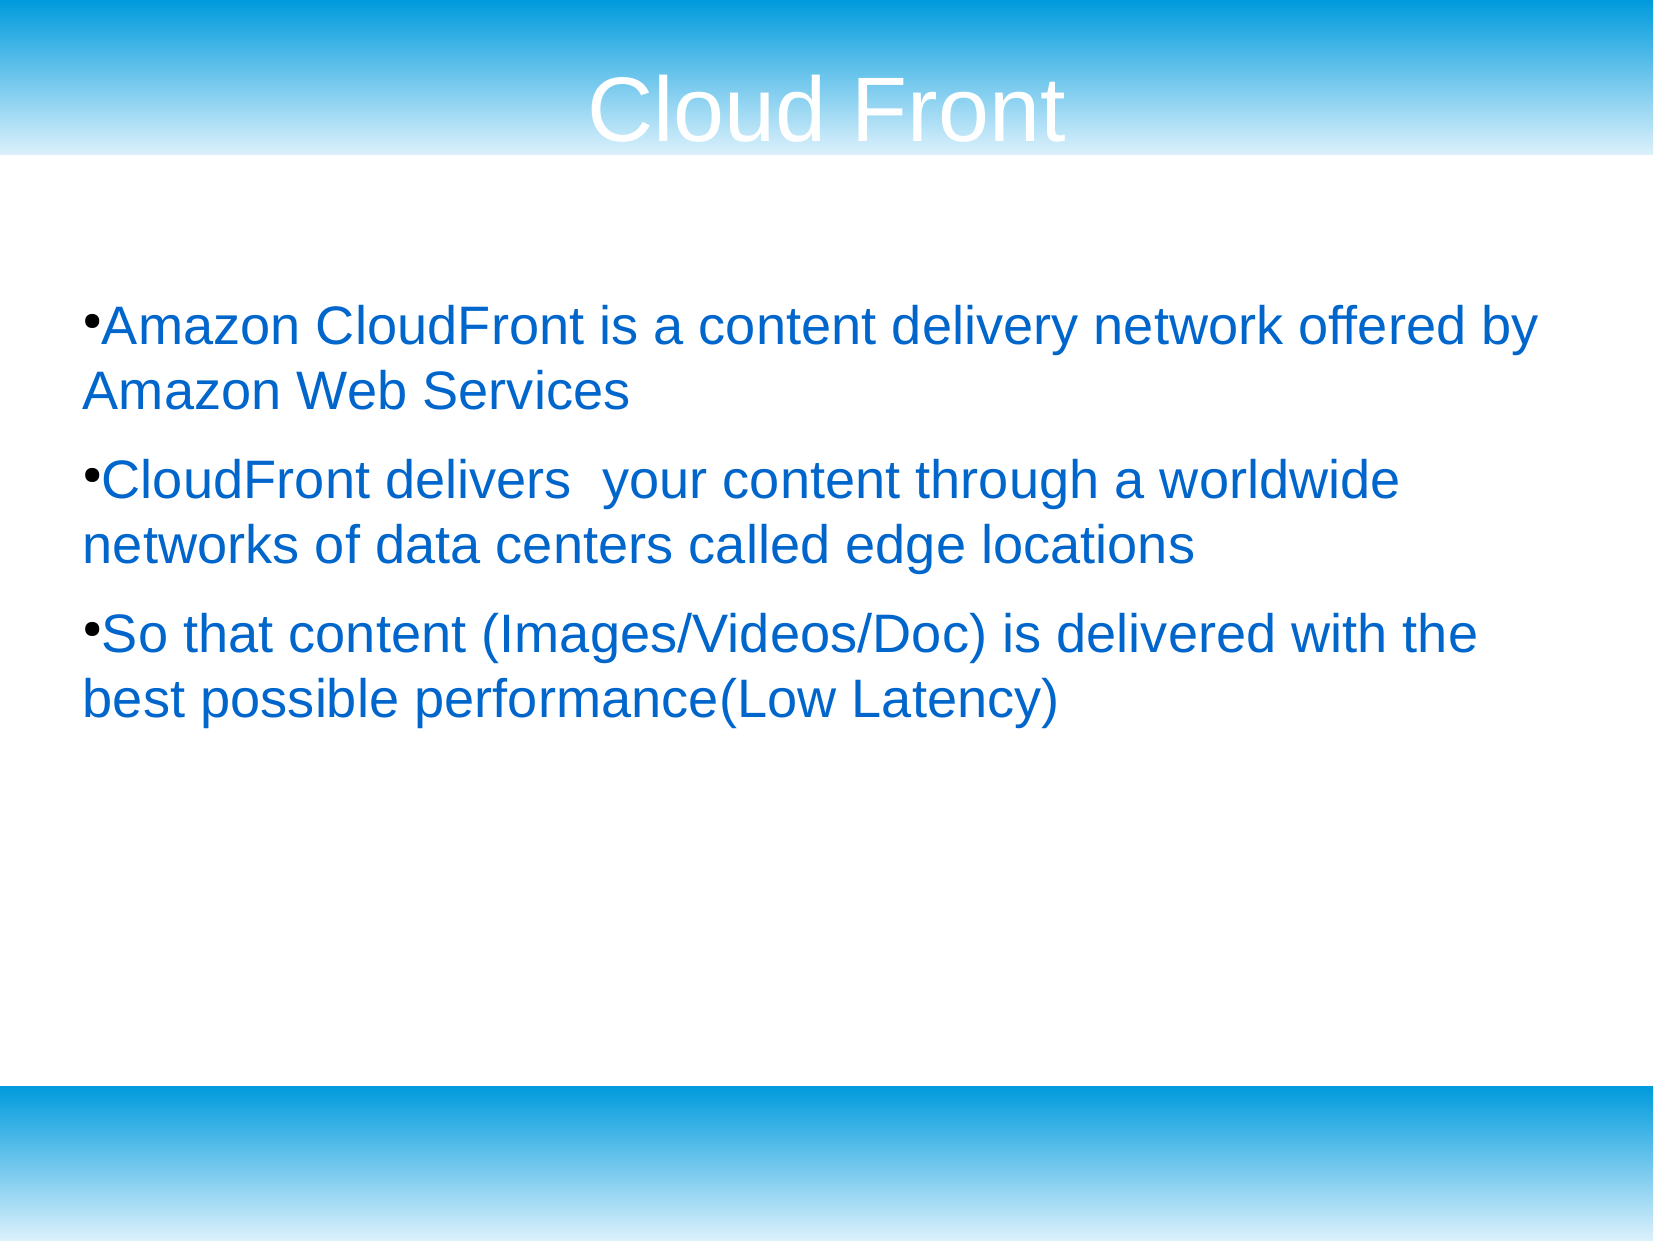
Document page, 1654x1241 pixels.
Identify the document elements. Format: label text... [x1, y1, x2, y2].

list Amazon CloudFront is a content delivery network offered by Amazon Web Services CloudFront delivers your content through a worldwide networks of data centers called edge locations So that content (Images/Videos/Doc) is delivered with the best possible performance(Low Latency) [82, 290, 1571, 1010]
title Cloud Front [82, 49, 1571, 155]
